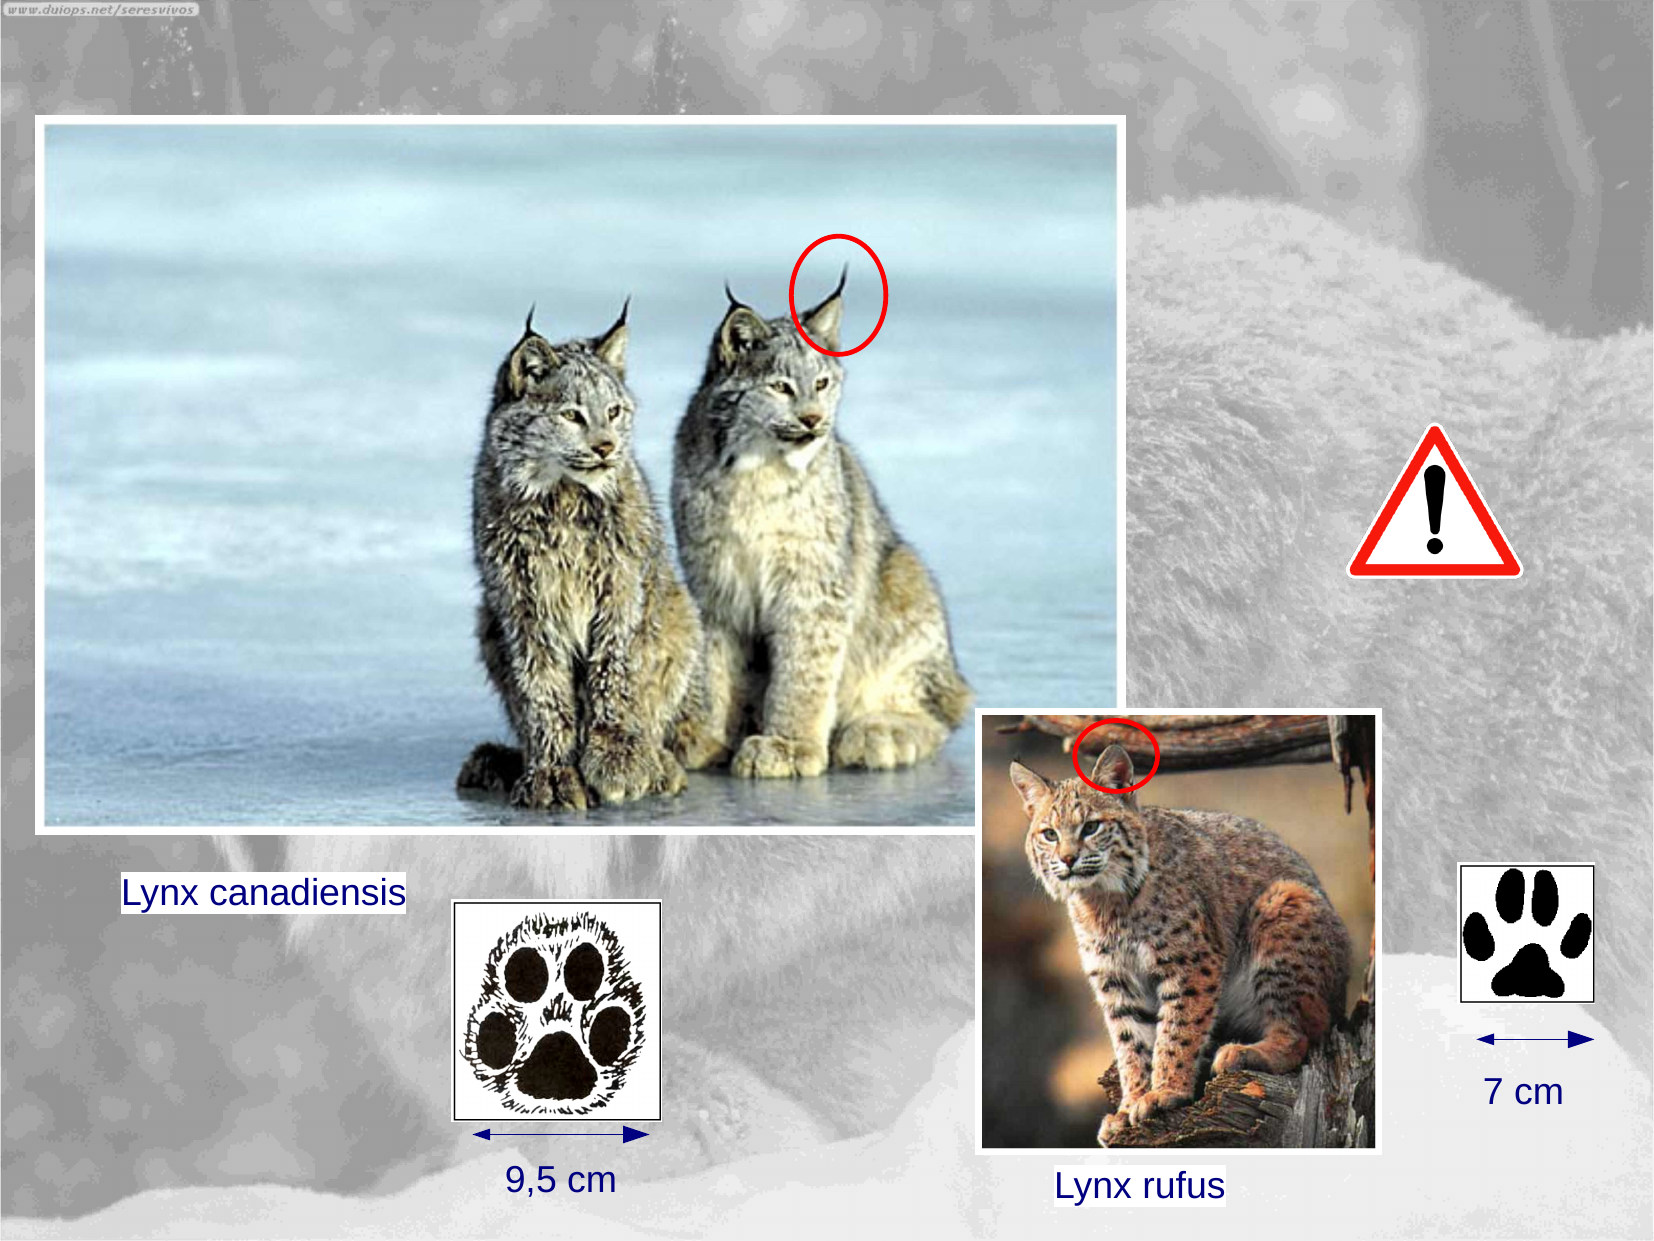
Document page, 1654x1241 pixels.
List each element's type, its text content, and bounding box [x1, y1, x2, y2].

text_box Lynx canadiensis [106, 864, 461, 922]
text_box Lynx rufus [1039, 1157, 1276, 1215]
text_box 9,5 cm [472, 1150, 650, 1208]
picture [0, 0, 1654, 1241]
text_box 7 cm [1452, 1062, 1595, 1174]
text_box [791, 236, 886, 355]
